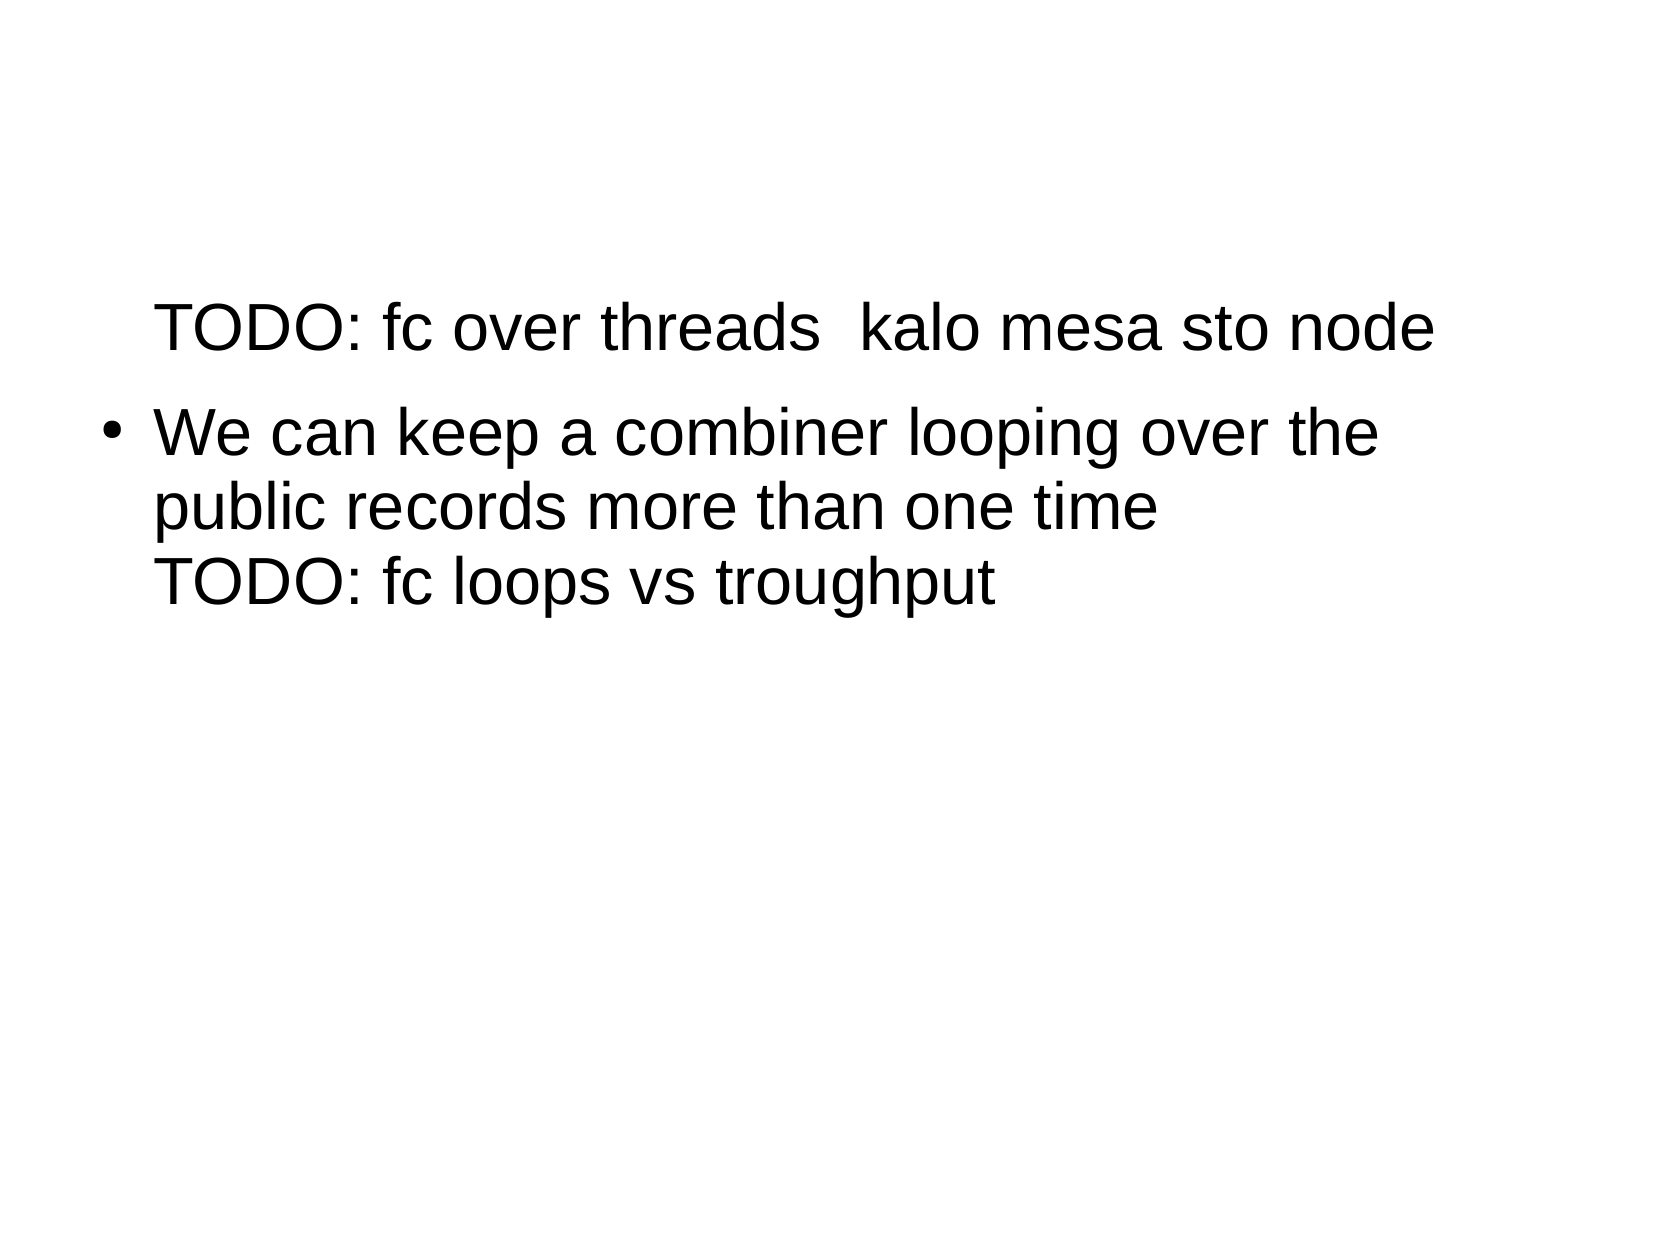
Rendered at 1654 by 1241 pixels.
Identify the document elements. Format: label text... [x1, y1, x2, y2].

list TODO: fc over threads kalo mesa sto node We can keep a combiner looping over the public records more than one time TODO: fc loops vs troughput [82, 290, 1571, 1010]
